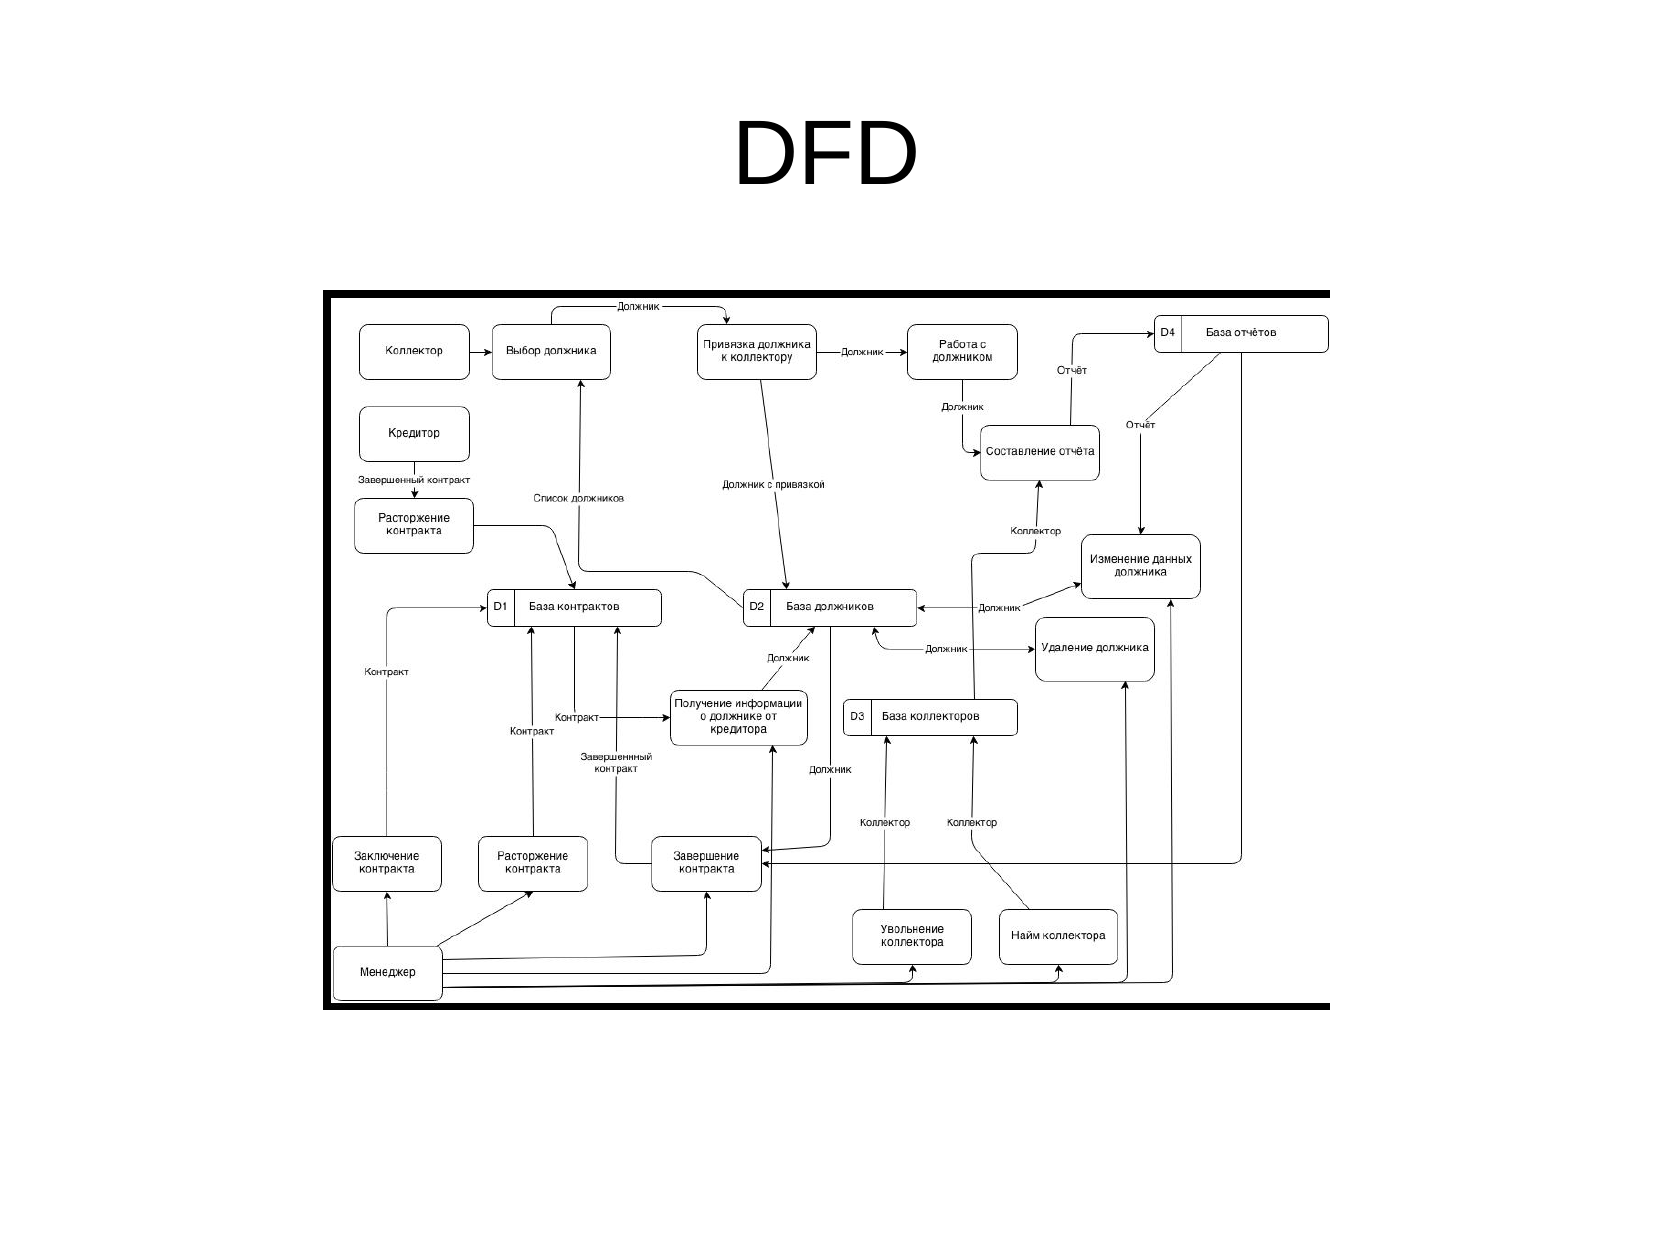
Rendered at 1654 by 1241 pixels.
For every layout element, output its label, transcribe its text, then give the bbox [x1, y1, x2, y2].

picture [323, 290, 1330, 1010]
title DFD [82, 49, 1571, 257]
